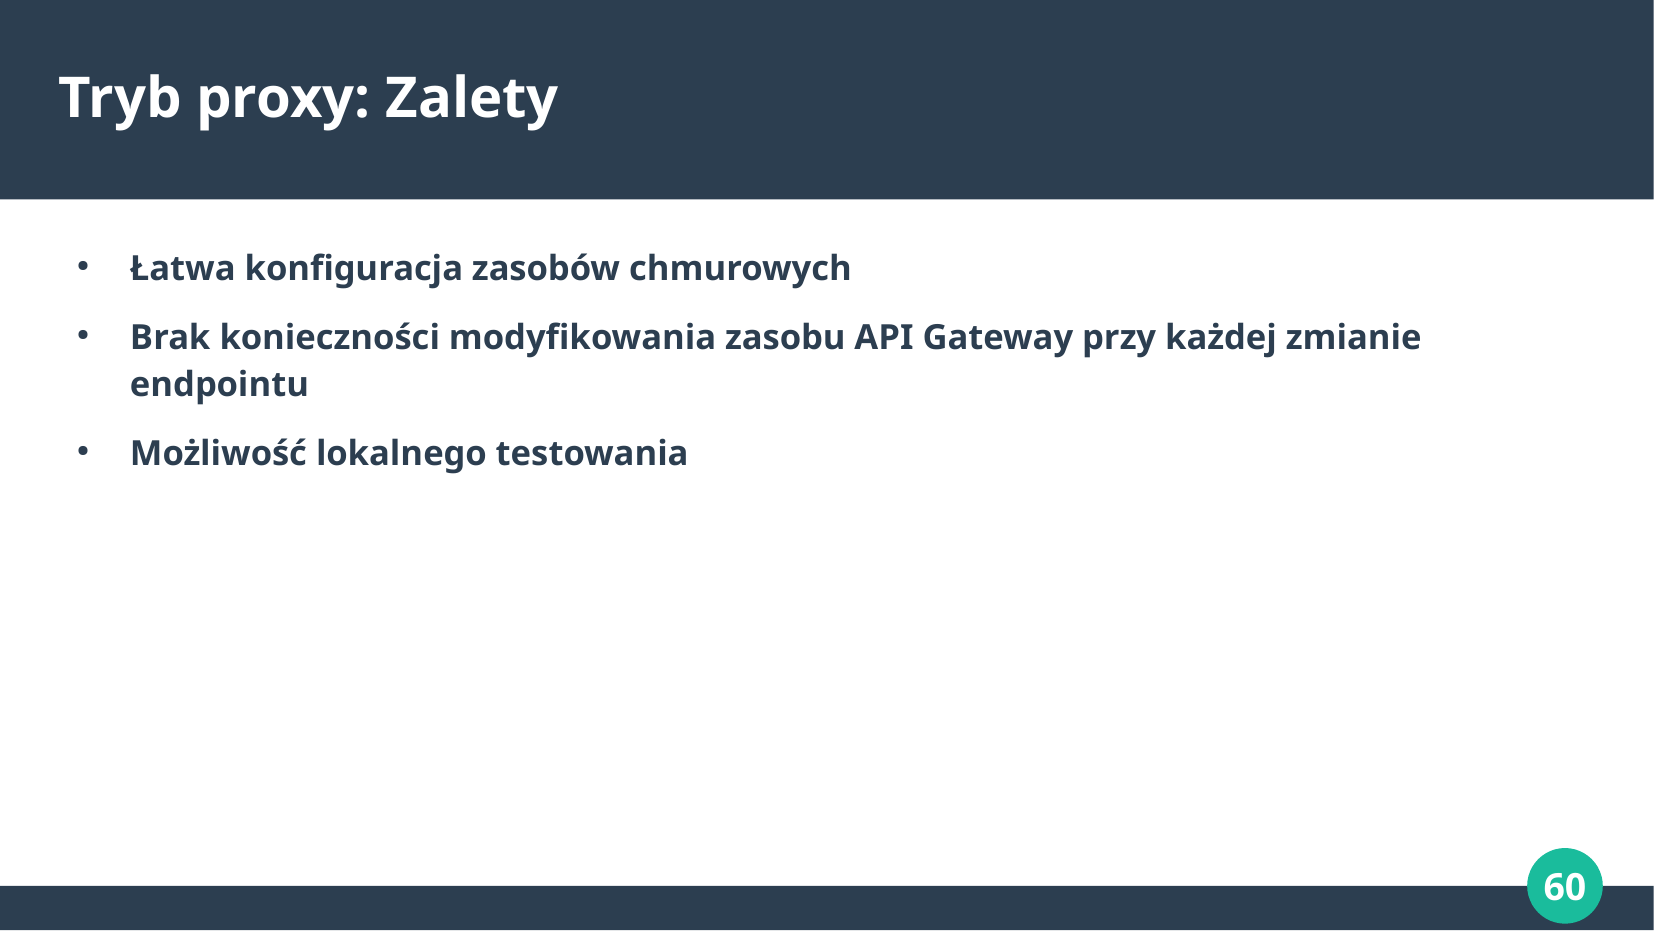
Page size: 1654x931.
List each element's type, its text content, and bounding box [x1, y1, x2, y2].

title Tryb proxy: Zalety [59, 37, 1595, 156]
list Łatwa konfiguracja zasobów chmurowych Brak konieczności modyfikowania zasobu API Gateway przy każdej zmianie endpointu Możliwość lokalnego testowania [59, 243, 1538, 864]
